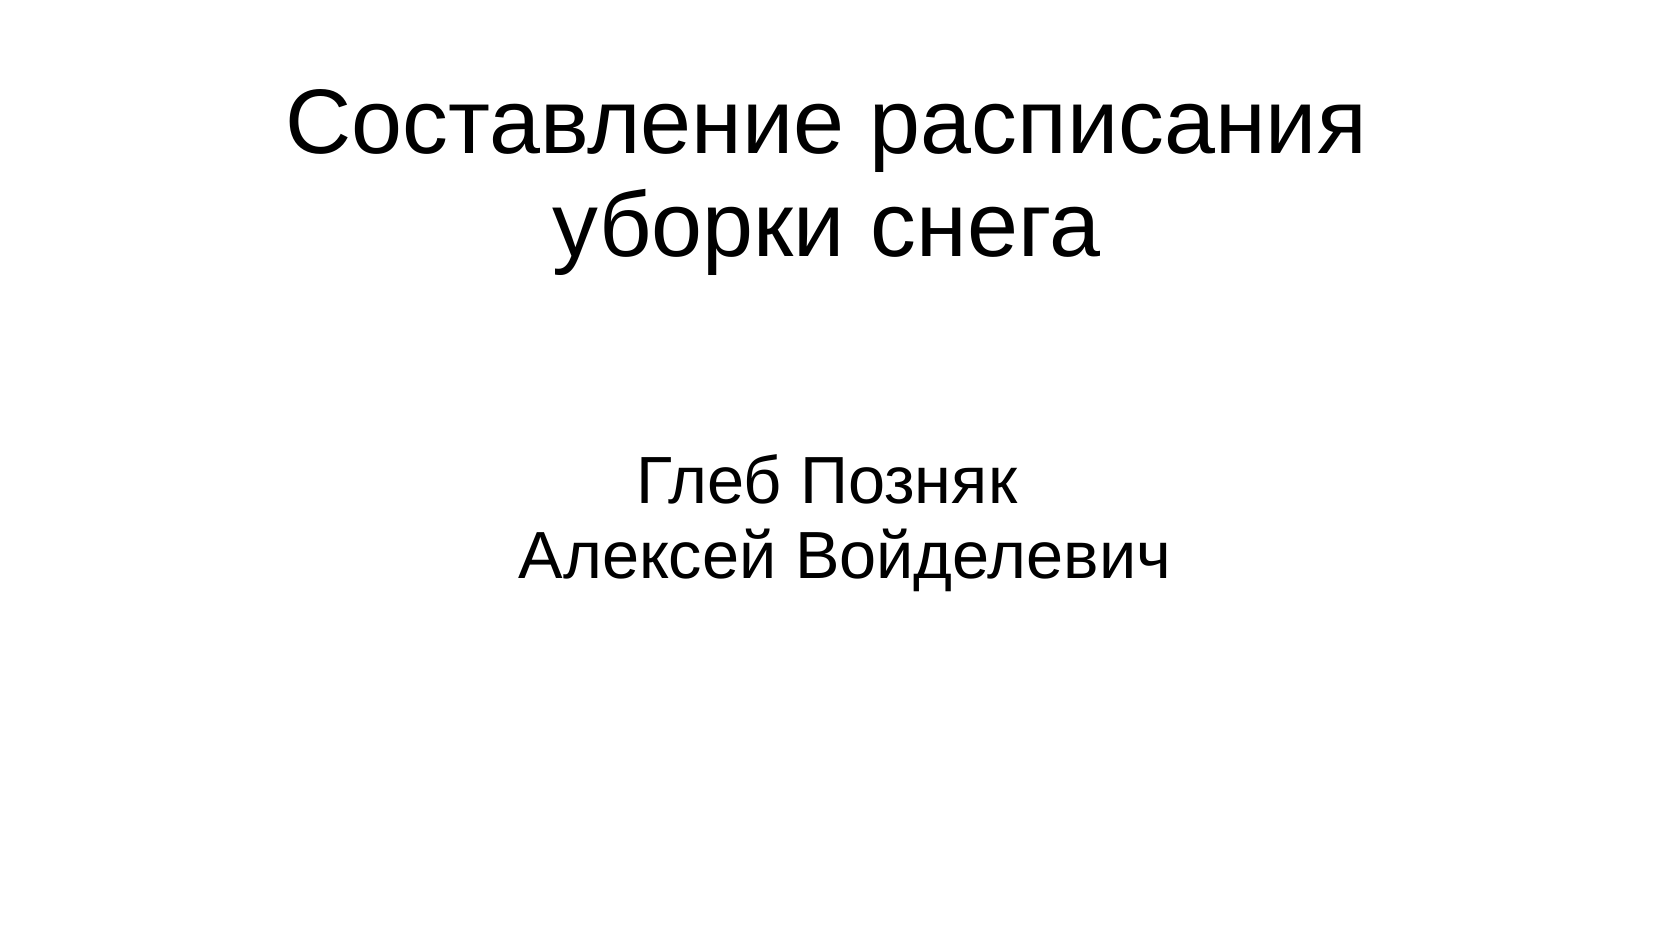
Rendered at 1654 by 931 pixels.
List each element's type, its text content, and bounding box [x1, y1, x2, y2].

title Составление расписания уборки снега [82, 70, 1571, 276]
subtitle Глеб Позняк Алексей Войделевич [82, 285, 1571, 826]
